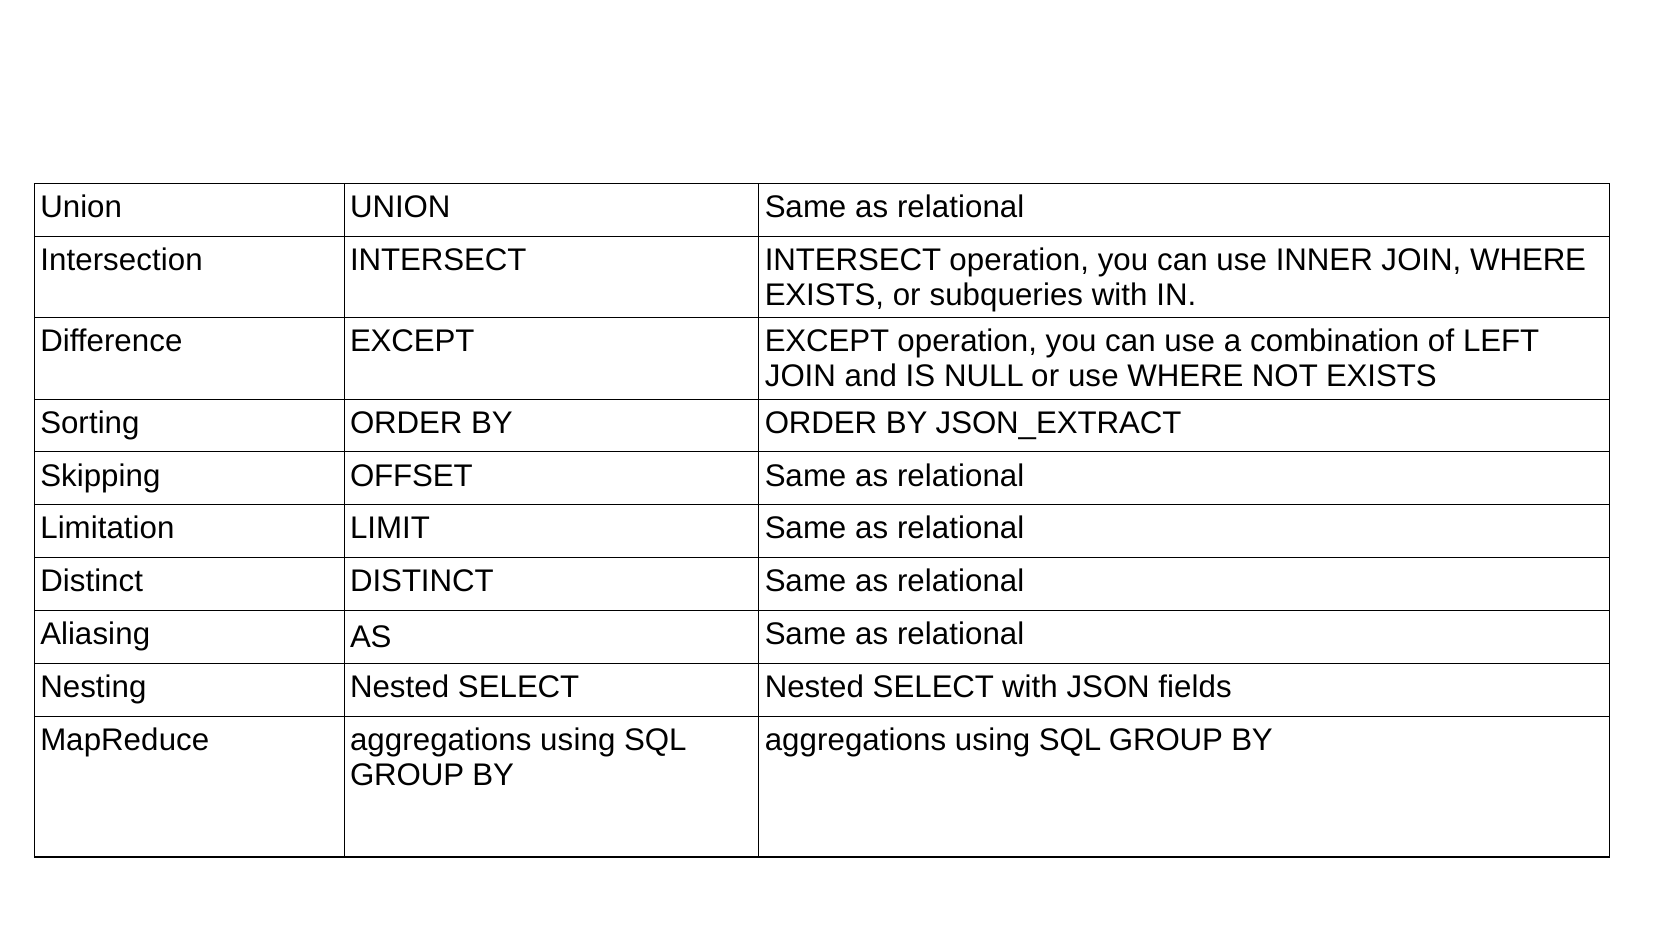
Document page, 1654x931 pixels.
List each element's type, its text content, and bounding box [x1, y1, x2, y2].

table_cell Same as relational [759, 558, 1609, 610]
table_cell Same as relational [759, 505, 1609, 557]
table_header Same as relational [759, 184, 1609, 236]
table_cell LIMIT [345, 505, 758, 557]
table_header UNION [345, 184, 758, 236]
table_cell DISTINCT [345, 558, 758, 610]
table_cell MapReduce [35, 717, 344, 856]
table_cell INTERSECT operation, you can use INNER JOIN, WHERE EXISTS, or subqueries with IN. [759, 237, 1609, 317]
table_cell Nested SELECT with JSON fields [759, 664, 1609, 716]
table_cell AS [345, 611, 758, 663]
table_cell OFFSET [345, 452, 758, 504]
table_cell Difference [35, 318, 344, 399]
table_cell ORDER BY JSON_EXTRACT [759, 400, 1609, 451]
table_header Union [35, 184, 344, 236]
table_cell Aliasing [35, 611, 344, 663]
table_cell ORDER BY [345, 400, 758, 451]
table_cell Same as relational [759, 611, 1609, 663]
table_cell aggregations using SQL GROUP BY [345, 717, 758, 856]
table_cell INTERSECT [345, 237, 758, 317]
table_cell Distinct [35, 558, 344, 610]
table_cell EXCEPT operation, you can use a combination of LEFT JOIN and IS NULL or use WHERE NOT EXISTS [759, 318, 1609, 399]
table_cell aggregations using SQL GROUP BY [759, 717, 1609, 856]
table_cell Sorting [35, 400, 344, 451]
table_cell EXCEPT [345, 318, 758, 399]
table_cell Skipping [35, 452, 344, 504]
table_cell Same as relational [759, 452, 1609, 504]
table_cell Nested SELECT [345, 664, 758, 716]
table_cell Intersection [35, 237, 344, 317]
table_cell Limitation [35, 505, 344, 557]
table_cell Nesting [35, 664, 344, 716]
